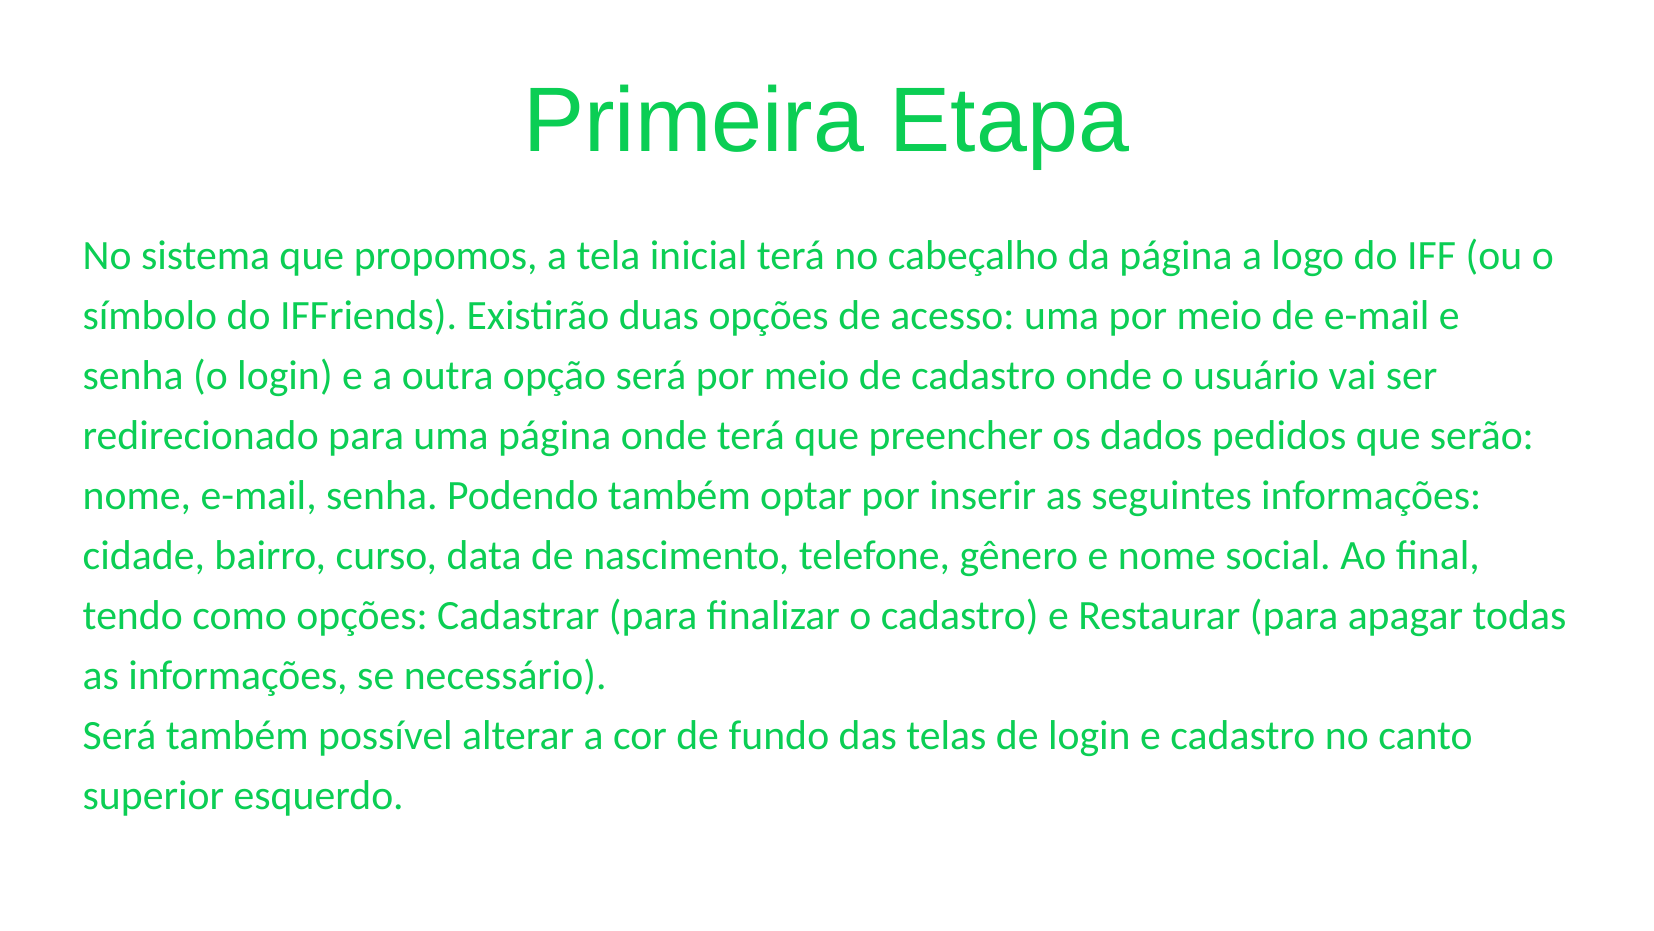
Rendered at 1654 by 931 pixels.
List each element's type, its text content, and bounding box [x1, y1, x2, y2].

text_box Primeira Etapa [82, 37, 1571, 193]
text_box No sistema que propomos, a tela inicial terá no cabeçalho da página a logo do IFF (ou o símbolo do IFFriends). Existirão duas opções de acesso: uma por meio de e-mail e senha (o login) e a outra opção será por meio de cadastro onde o usuário vai ser redirecionado para uma página onde terá que preencher os dados pedidos que serão: nome, e-mail, senha. Podendo também optar por inserir as seguintes informações: cidade, bairro, curso, data de nascimento, telefone, gênero e nome social. Ao final, tendo como opções: Cadastrar (para finalizar o cadastro) e Restaurar (para apagar todas as informações, se necessário). Será também possível alterar a cor de fundo das telas de login e cadastro no canto superior esquerdo. [82, 217, 1571, 825]
